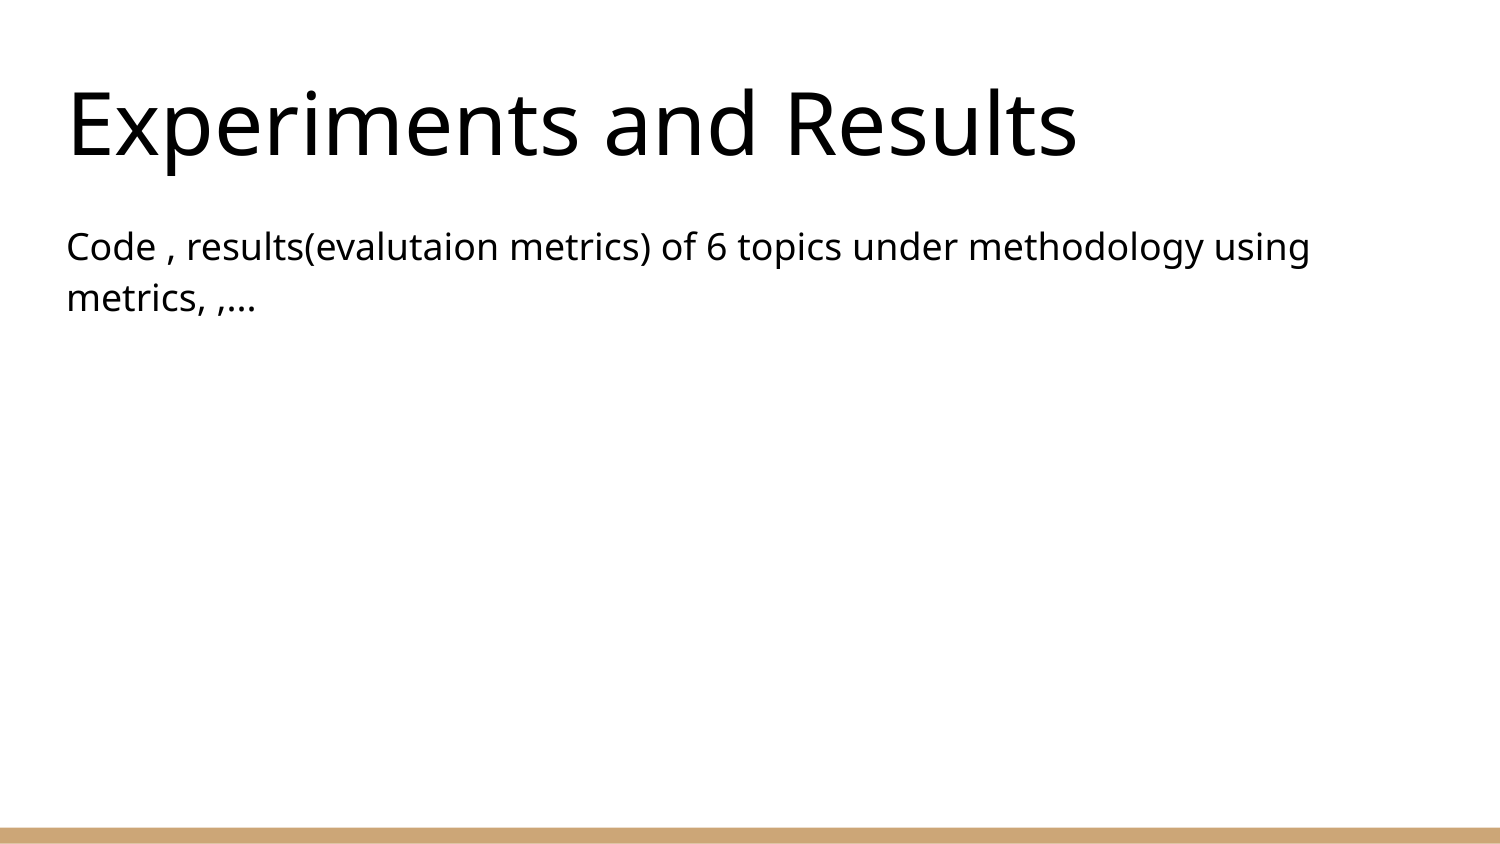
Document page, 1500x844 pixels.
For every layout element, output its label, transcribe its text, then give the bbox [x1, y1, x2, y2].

list Code , results(evalutaion metrics) of 6 topics under methodology using metrics, ,... [51, 200, 1449, 752]
title Experiments and Results [51, 51, 1449, 189]
